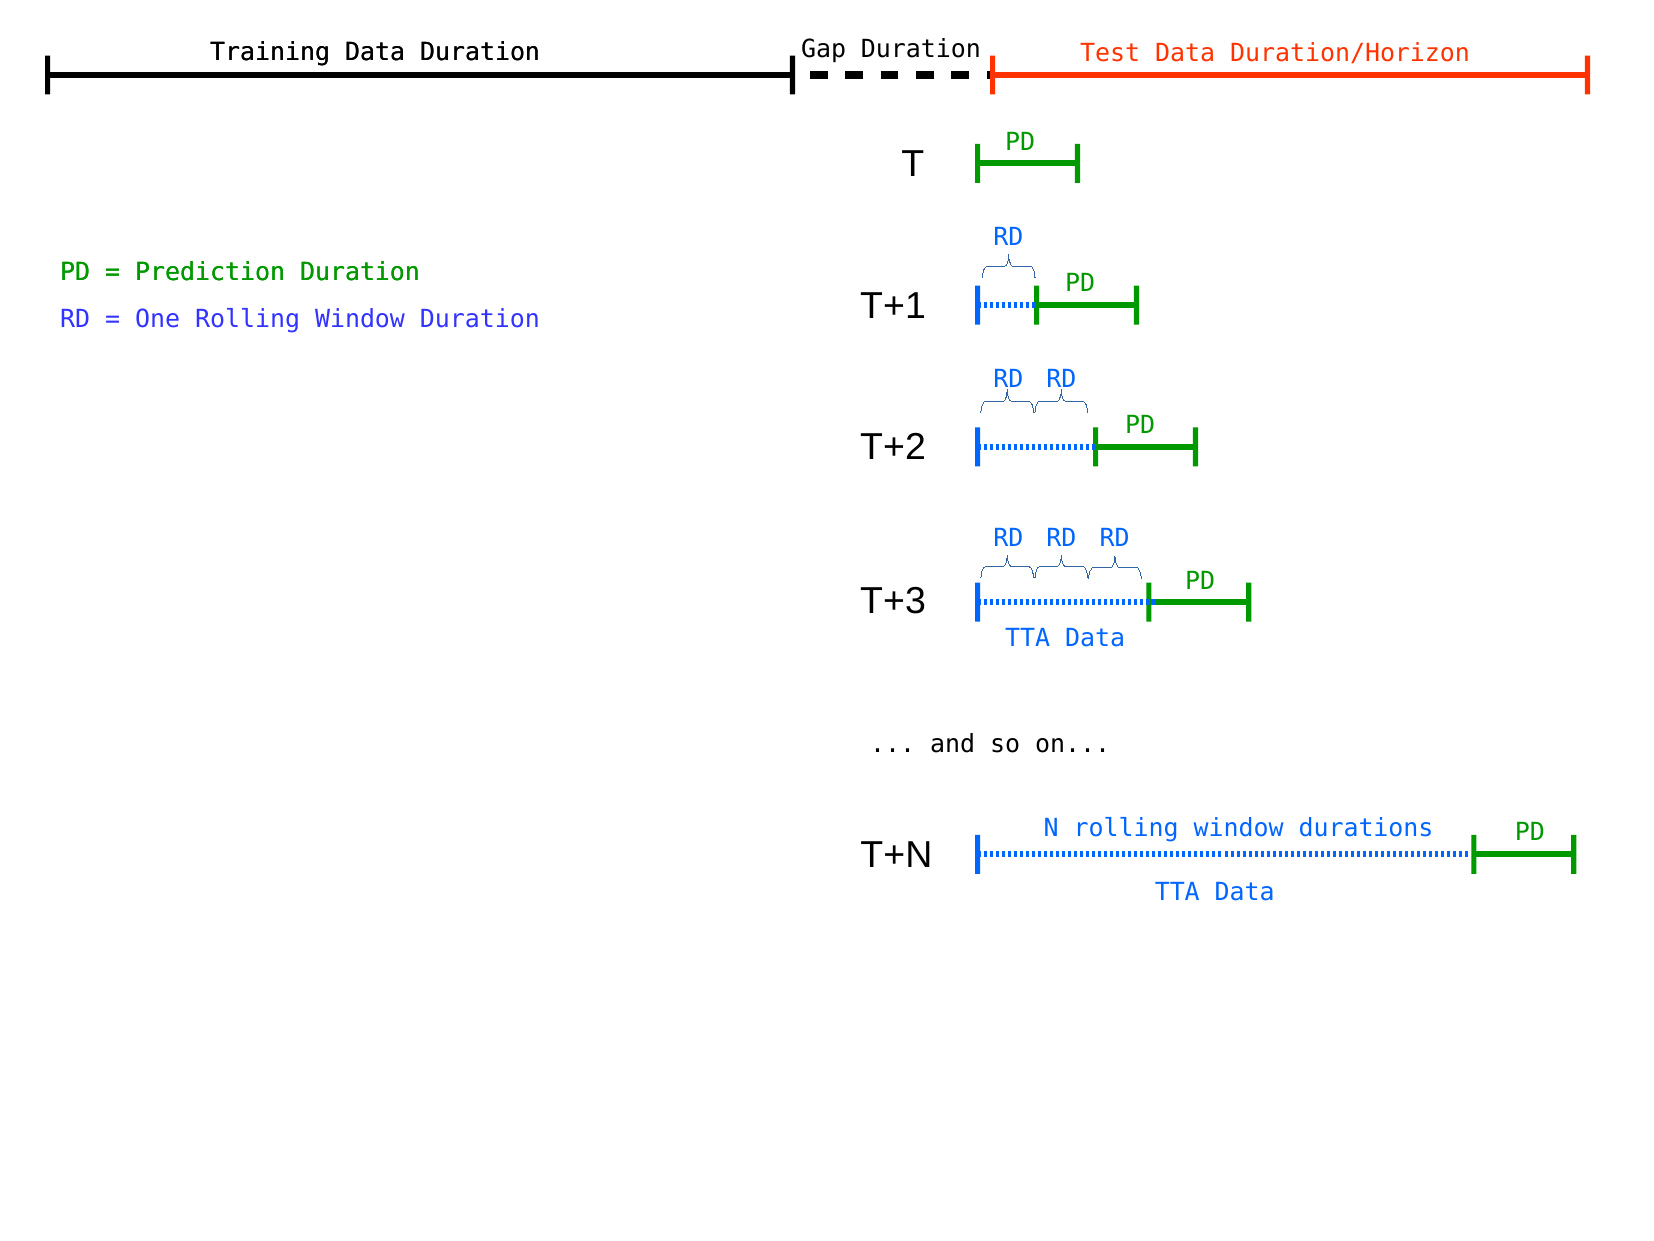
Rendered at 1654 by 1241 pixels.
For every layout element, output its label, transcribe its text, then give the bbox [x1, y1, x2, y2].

text_box Gap Duration [786, 26, 996, 71]
text_box TTA Data [1140, 870, 1290, 915]
text_box RD [1031, 515, 1084, 561]
text_box PD = Prediction Duration [45, 250, 436, 295]
text_box T+3 [845, 572, 941, 629]
text_box T [886, 135, 940, 192]
text_box PD [1050, 261, 1111, 306]
text_box T+N [845, 825, 948, 883]
text_box T+1 [845, 276, 941, 334]
text_box PD [990, 120, 1051, 165]
text_box PD [1170, 559, 1231, 604]
text_box RD [978, 356, 1031, 401]
text_box RD = One Rolling Window Duration [45, 297, 556, 342]
text_box T+2 [845, 418, 941, 476]
text_box RD [1084, 515, 1145, 561]
text_box PD [1110, 402, 1171, 447]
text_box RD [1031, 356, 1092, 401]
text_box RD [978, 515, 1031, 560]
text_box N rolling window durations [1013, 805, 1449, 850]
text_box PD [1500, 810, 1560, 855]
text_box Training Data Duration [195, 30, 556, 75]
text_box TTA Data [990, 615, 1141, 661]
text_box RD [978, 214, 1039, 259]
text_box ... and so on... [855, 721, 1126, 766]
text_box Test Data Duration/Horizon [1065, 30, 1486, 76]
